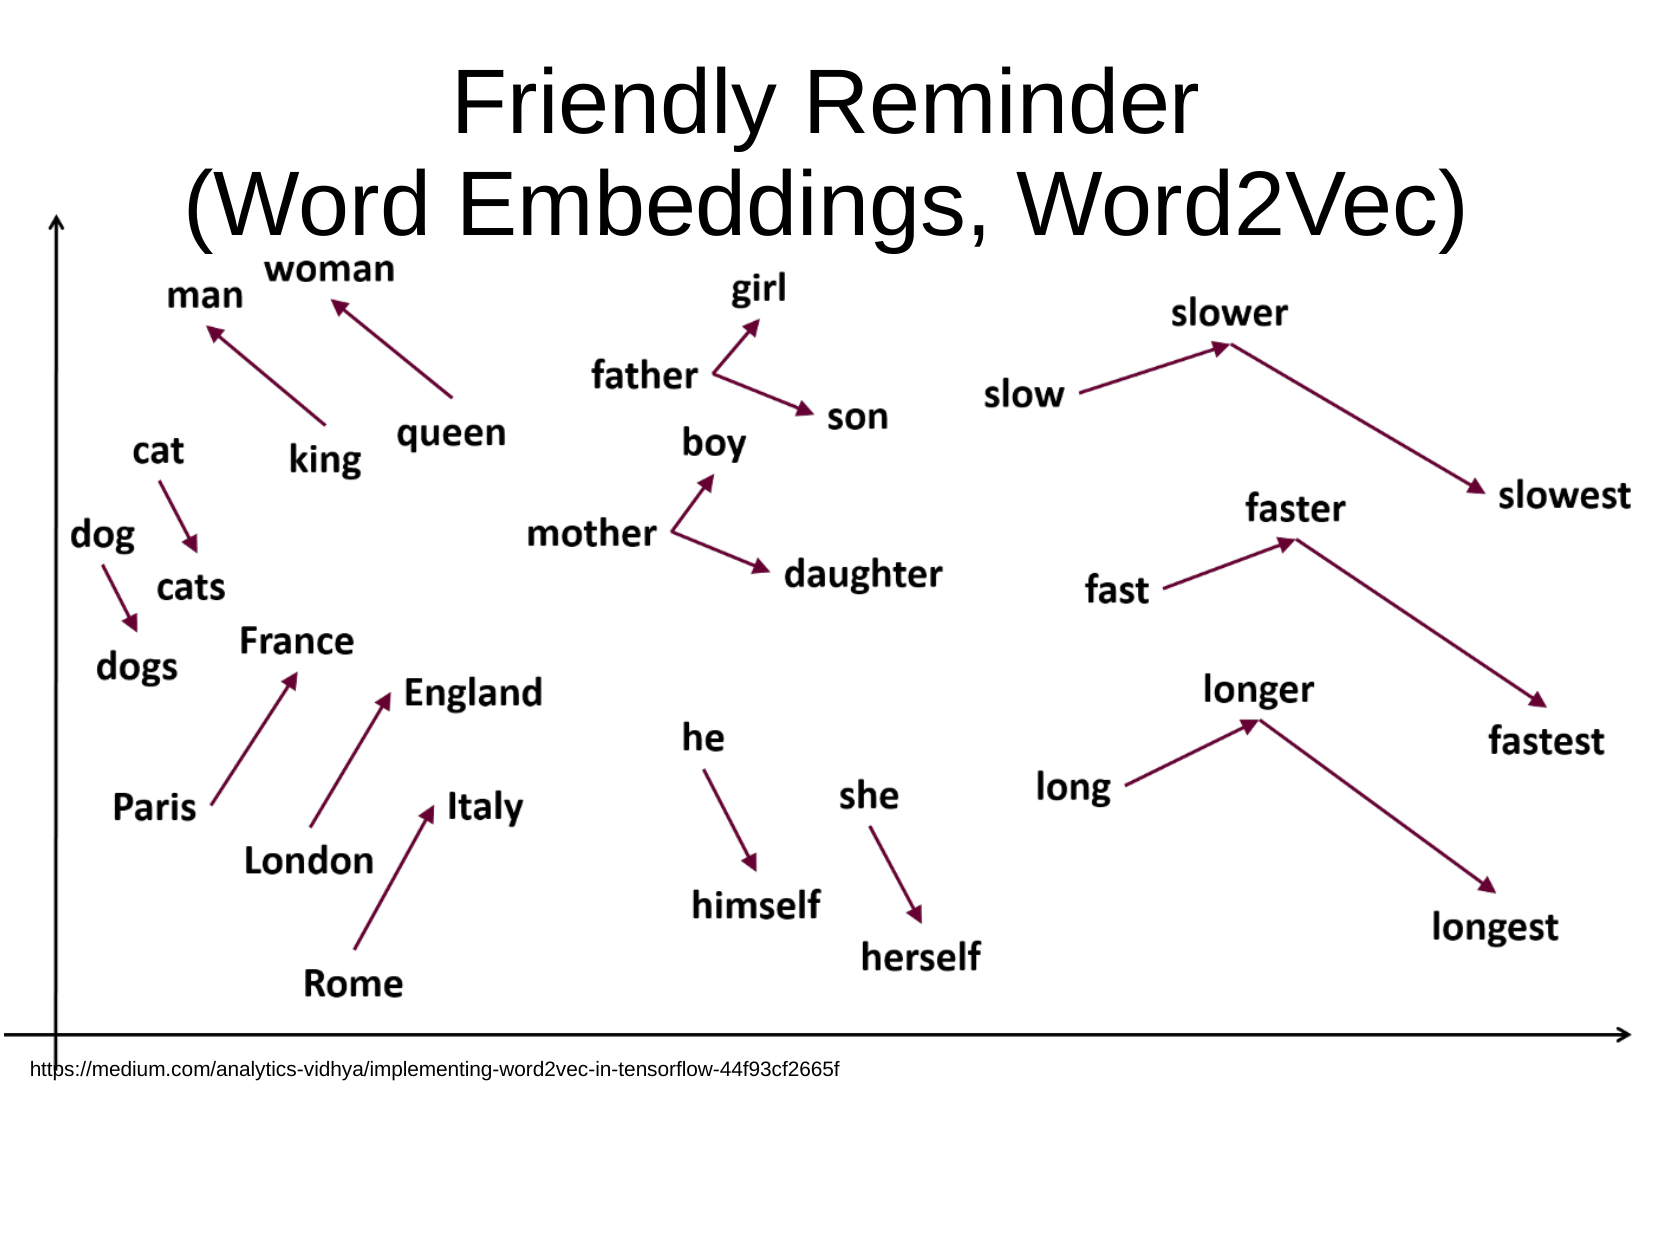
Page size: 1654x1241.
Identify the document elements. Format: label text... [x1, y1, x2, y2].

text_box https://medium.com/analytics-vidhya/implementing-word2vec-in-tensorflow-44f93cf2665f [15, 1071, 1654, 1231]
picture [4, 198, 1654, 1071]
title Friendly Reminder (Word Embeddings, Word2Vec) [82, 49, 1571, 198]
